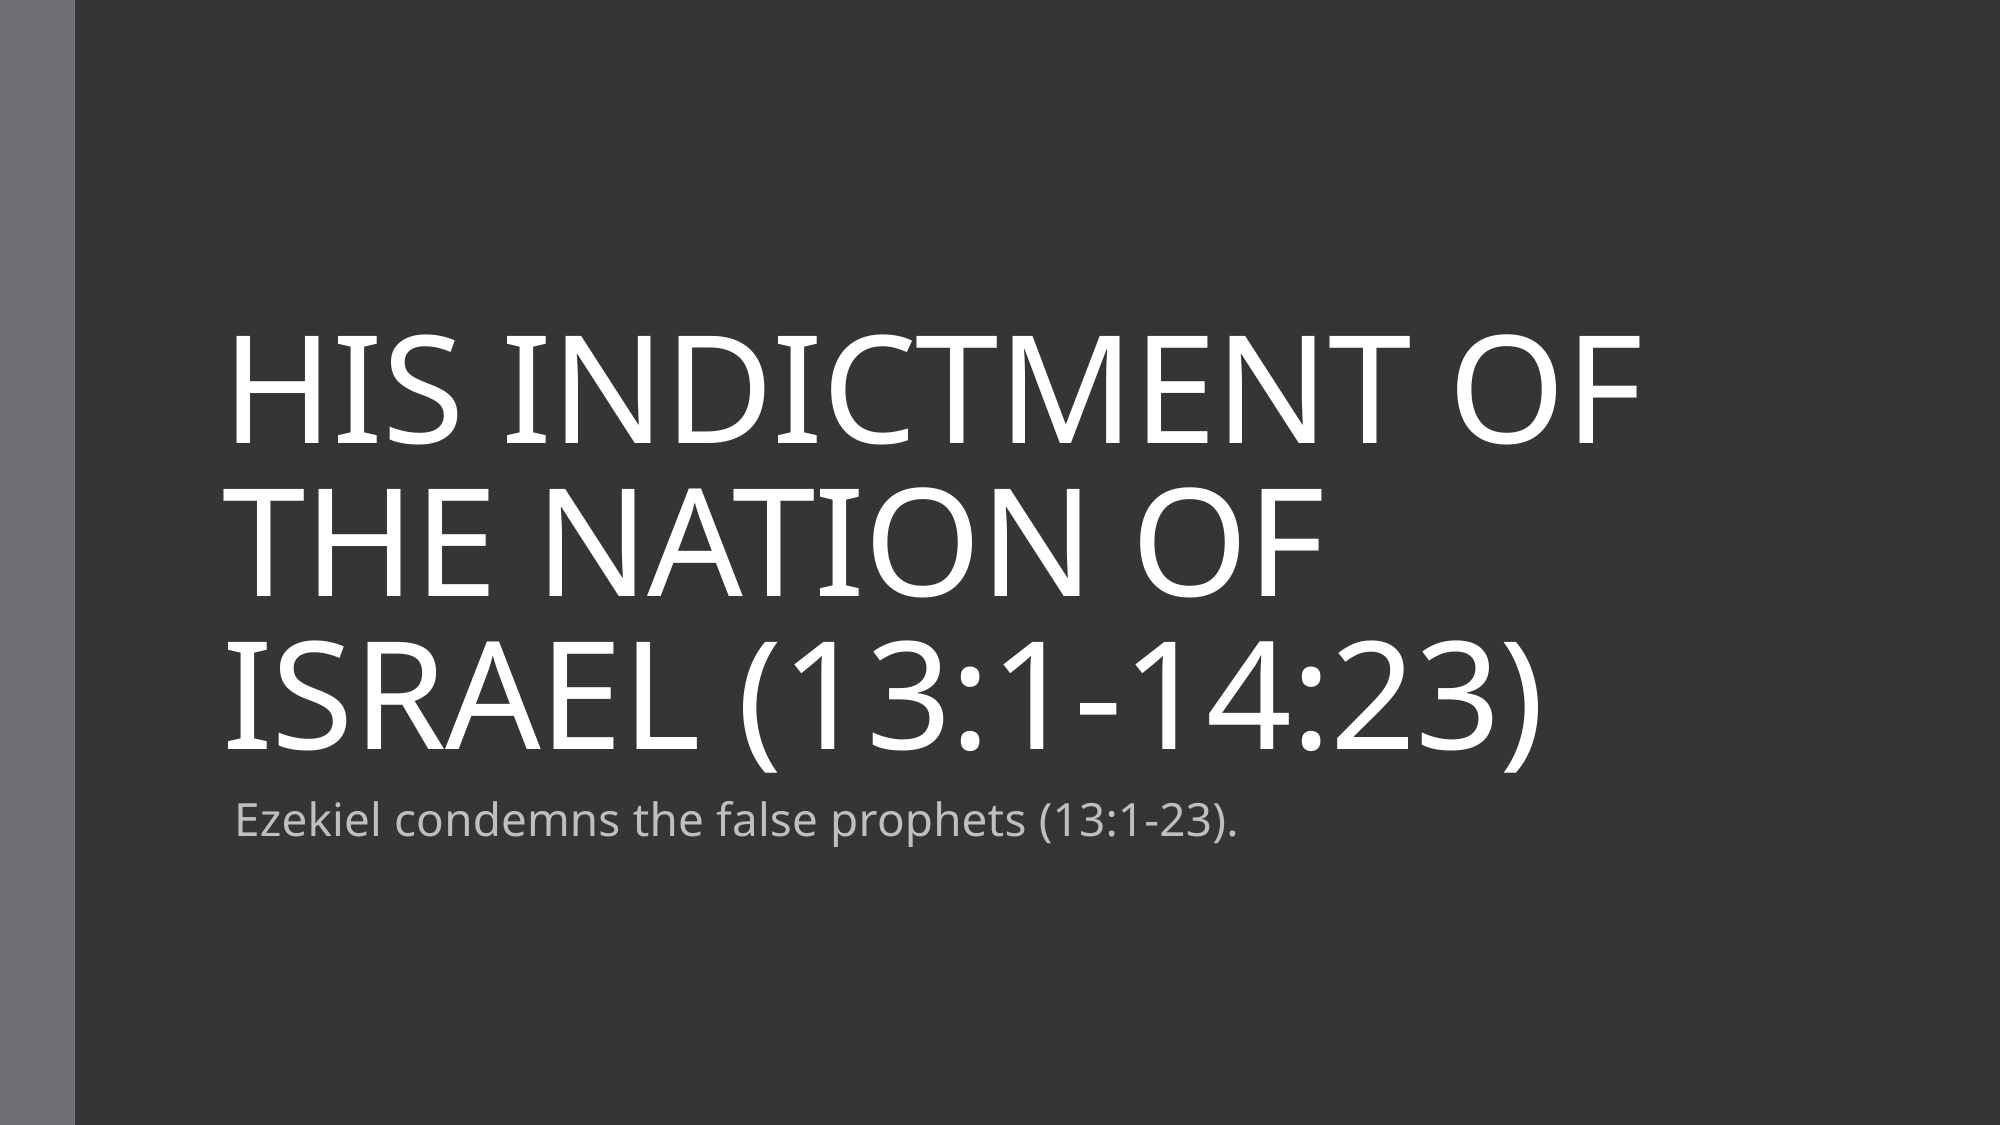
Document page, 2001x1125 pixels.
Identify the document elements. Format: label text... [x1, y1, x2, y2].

subtitle Ezekiel condemns the false prophets (13:1-23). [206, 787, 1752, 1066]
title HIS INDICTMENT OF THE NATION OF ISRAEL (13:1-14:23) [206, 124, 1752, 787]
